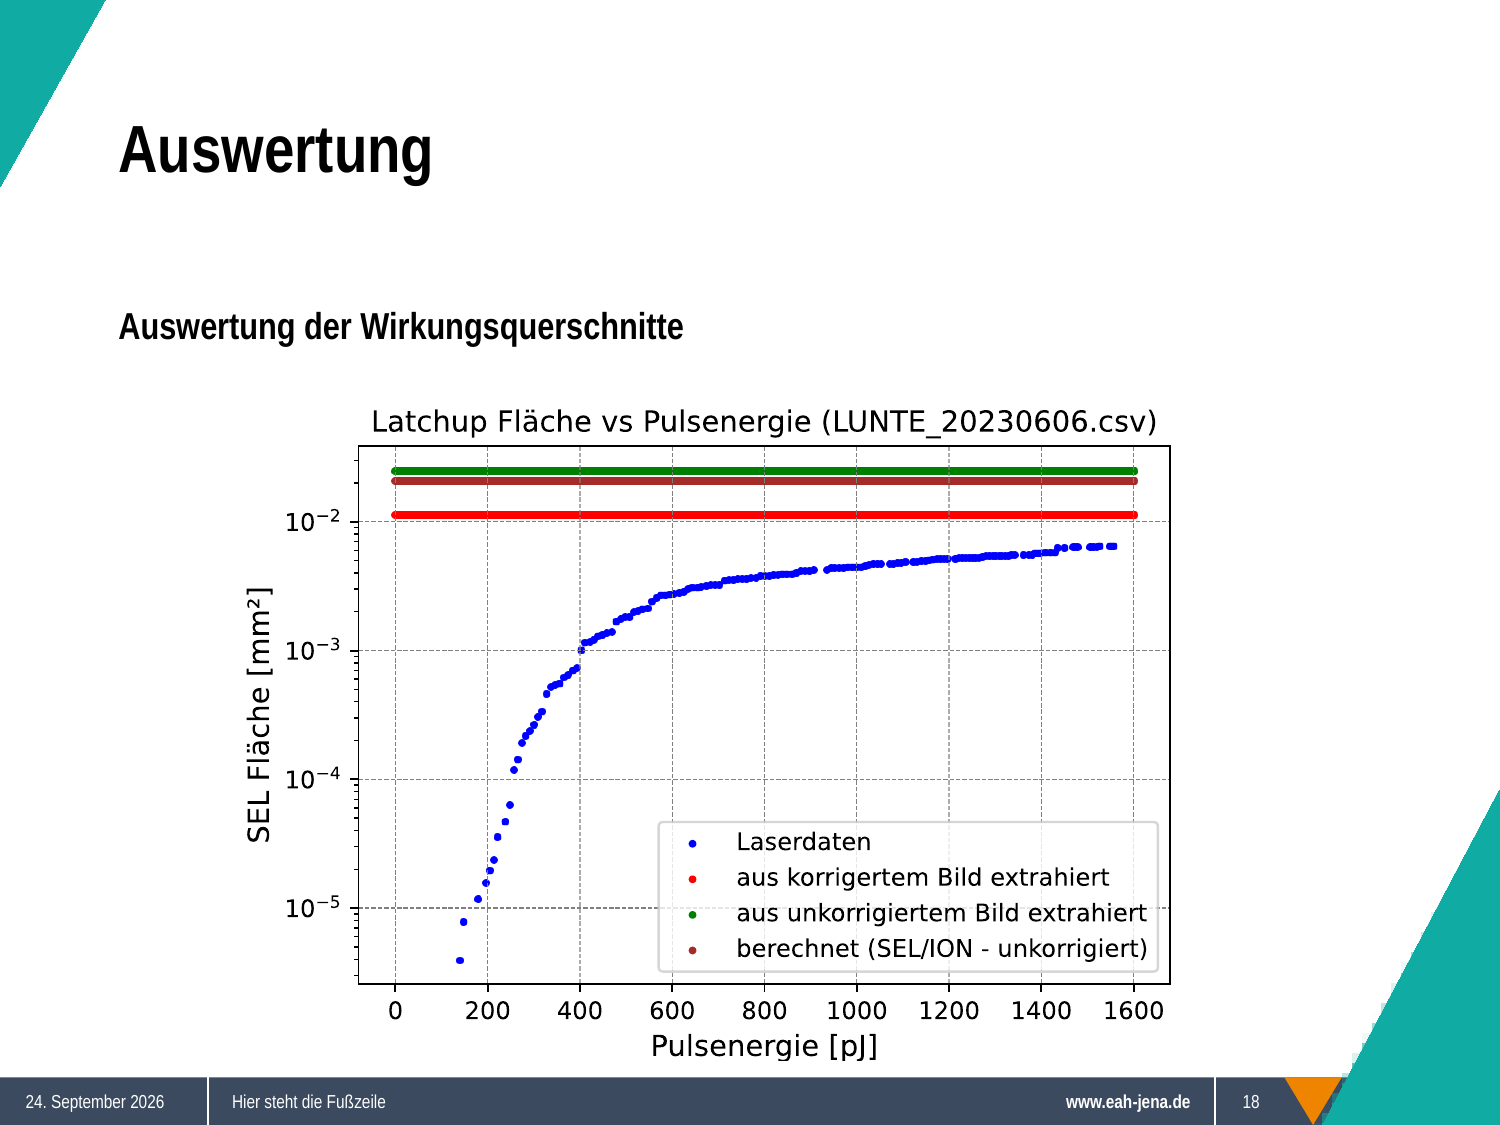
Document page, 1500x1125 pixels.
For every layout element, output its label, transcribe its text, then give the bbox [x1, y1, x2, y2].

list Auswertung [103, 107, 1398, 259]
text_box [1322, 790, 1500, 1125]
text_box [0, 0, 106, 187]
list Auswertung der Wirkungsquerschnitte [103, 275, 1055, 411]
picture [227, 362, 1275, 1061]
